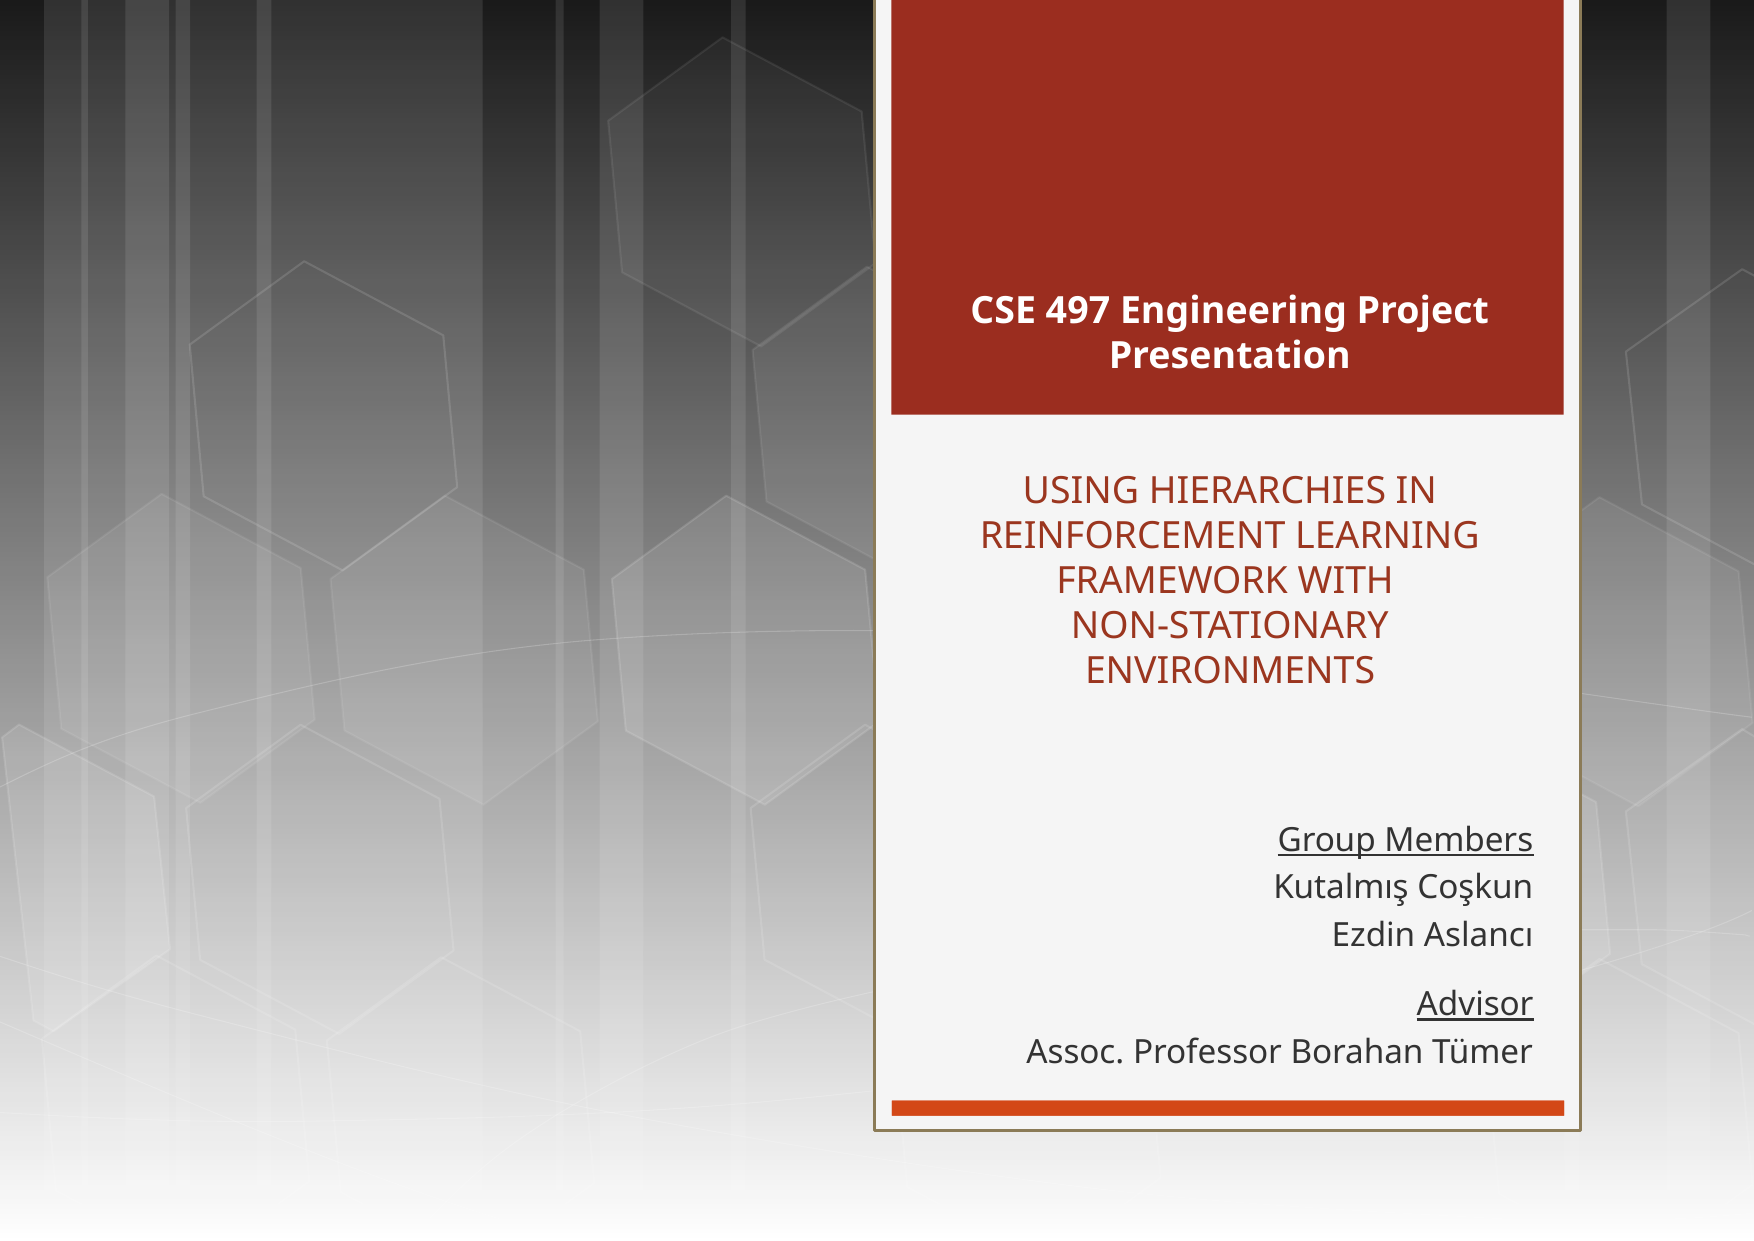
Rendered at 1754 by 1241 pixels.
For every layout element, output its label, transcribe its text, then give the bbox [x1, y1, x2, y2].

subtitle Group Members Kutalmış Coşkun Ezdin Aslancı Advisor Assoc. Professor Borahan Tümer [911, 793, 1549, 1094]
title USING HIERARCHIES IN REINFORCEMENT LEARNING FRAMEWORK WITH NON-STATIONARY ENVIRONMENTS [911, 446, 1549, 711]
title CSE 497 Engineering Project Presentation [911, 264, 1549, 397]
